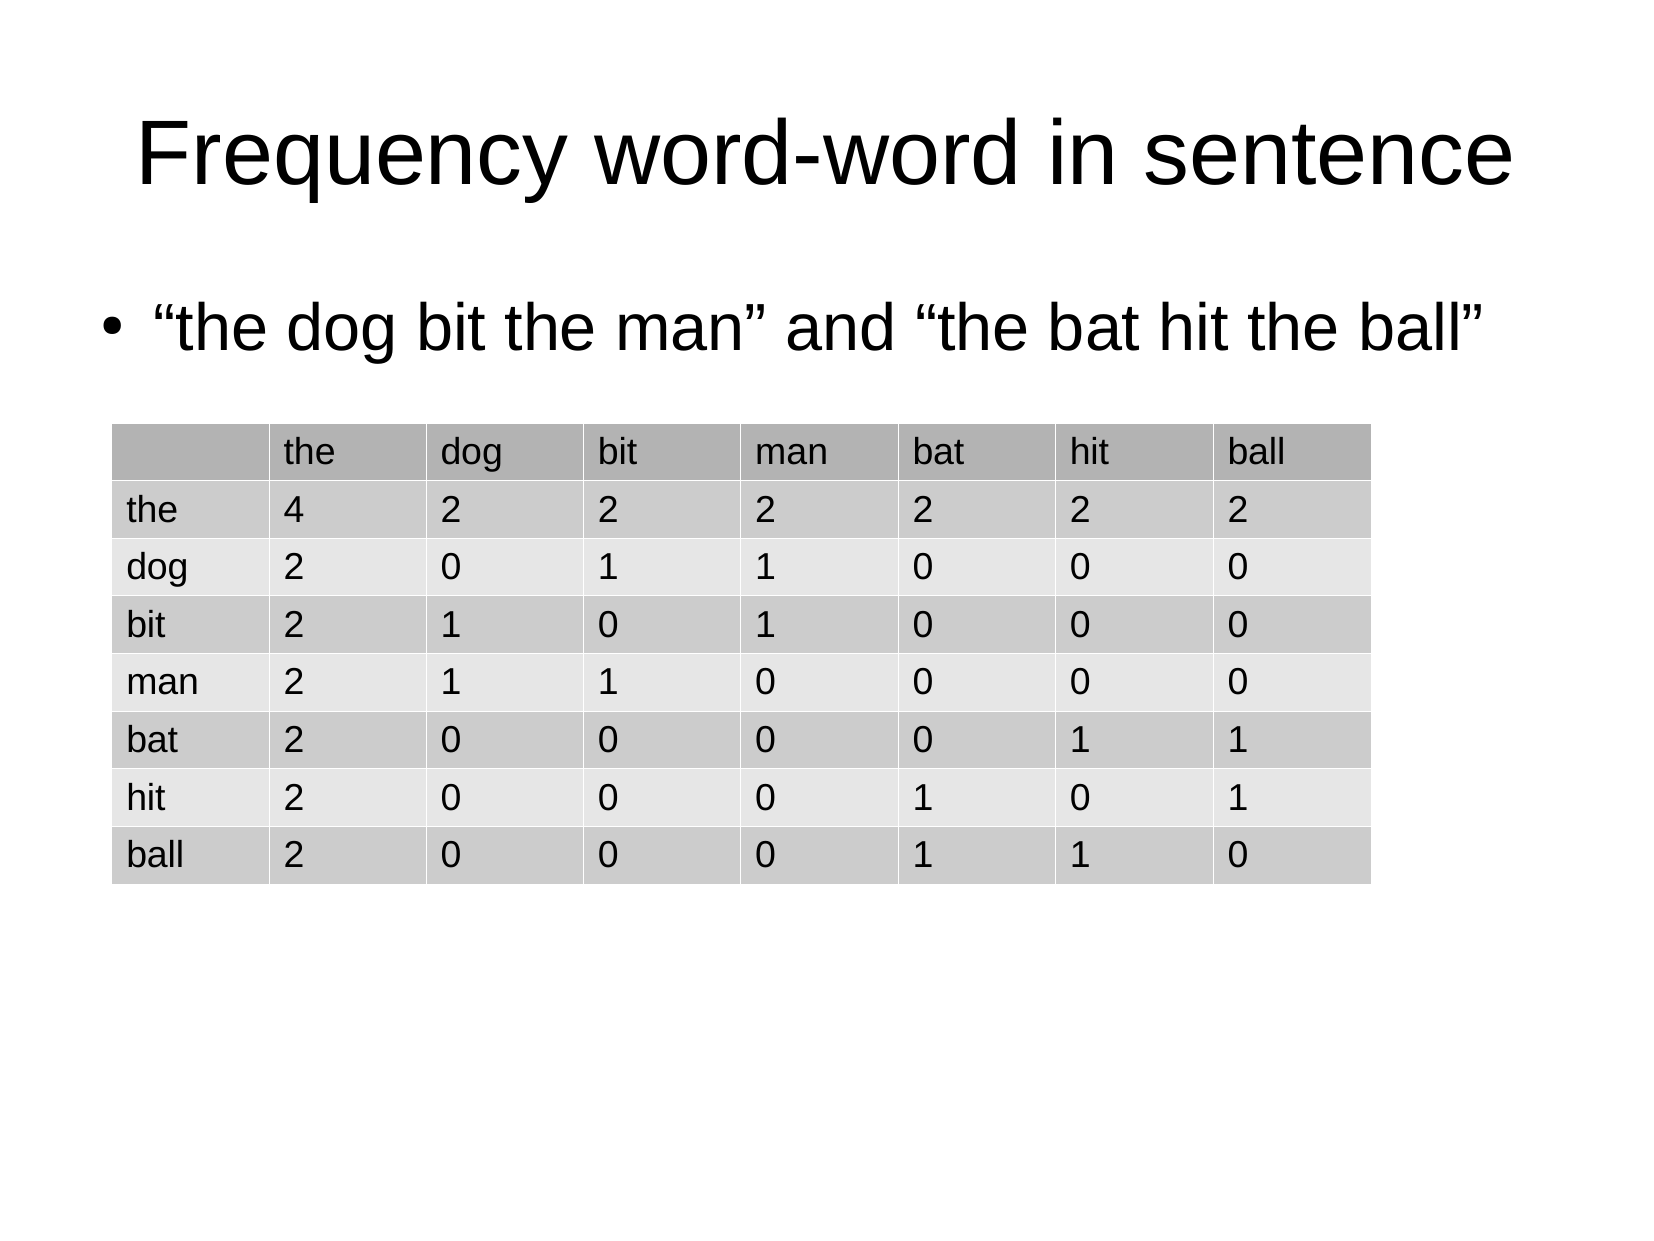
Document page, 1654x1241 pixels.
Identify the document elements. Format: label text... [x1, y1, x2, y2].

table_cell 2 [427, 481, 583, 538]
table_cell 2 [270, 712, 426, 768]
table_cell 1 [1056, 712, 1213, 768]
table_cell 2 [741, 481, 898, 538]
table_header bit [584, 424, 740, 480]
table_cell 1 [741, 539, 898, 595]
title Frequency word-word in sentence [82, 49, 1571, 257]
table_cell ball [112, 827, 269, 884]
table_header the [270, 424, 426, 480]
table_cell 4 [270, 481, 426, 538]
table_cell 0 [1214, 539, 1371, 595]
table_cell hit [112, 769, 269, 826]
table_cell 0 [899, 654, 1055, 711]
table_cell 2 [270, 769, 426, 826]
list “the dog bit the man” and “the bat hit the ball” [82, 290, 1571, 1010]
table_cell 0 [899, 539, 1055, 595]
table_cell 1 [741, 596, 898, 653]
table_cell 0 [741, 712, 898, 768]
table_cell 0 [584, 827, 740, 884]
table_header man [741, 424, 898, 480]
table_cell 2 [1214, 481, 1371, 538]
table_cell 1 [427, 596, 583, 653]
table_cell 1 [1214, 712, 1371, 768]
table_cell 0 [584, 596, 740, 653]
table_cell 0 [1056, 769, 1213, 826]
table_cell 0 [899, 596, 1055, 653]
table_cell 1 [1214, 769, 1371, 826]
table_header dog [427, 424, 583, 480]
table_cell 0 [899, 712, 1055, 768]
table_cell 1 [899, 769, 1055, 826]
table_header bat [899, 424, 1055, 480]
table_cell 0 [584, 769, 740, 826]
table_header ball [1214, 424, 1371, 480]
table_cell 0 [584, 712, 740, 768]
table_cell man [112, 654, 269, 711]
table_cell 0 [1056, 596, 1213, 653]
table_cell the [112, 481, 269, 538]
table_cell 2 [1056, 481, 1213, 538]
table_cell 0 [741, 769, 898, 826]
table_cell 2 [270, 827, 426, 884]
table_cell 0 [427, 827, 583, 884]
table_cell 2 [270, 654, 426, 711]
table_cell 0 [1056, 539, 1213, 595]
table_cell 0 [741, 827, 898, 884]
table_cell 2 [899, 481, 1055, 538]
table_cell 0 [1214, 596, 1371, 653]
table_cell 2 [270, 596, 426, 653]
table_cell 2 [270, 539, 426, 595]
table_cell 2 [584, 481, 740, 538]
table_cell 0 [1214, 827, 1371, 884]
table_cell 1 [899, 827, 1055, 884]
table_cell 0 [427, 712, 583, 768]
table_cell bit [112, 596, 269, 653]
table_cell 1 [584, 654, 740, 711]
table_header hit [1056, 424, 1213, 480]
table_cell 1 [1056, 827, 1213, 884]
table_cell dog [112, 539, 269, 595]
table_cell bat [112, 712, 269, 768]
table_cell 0 [427, 539, 583, 595]
table_cell 0 [741, 654, 898, 711]
table_cell 1 [584, 539, 740, 595]
table_cell 0 [1214, 654, 1371, 711]
table_header [112, 424, 269, 480]
table_cell 0 [1056, 654, 1213, 711]
table_cell 1 [427, 654, 583, 711]
table_cell 0 [427, 769, 583, 826]
